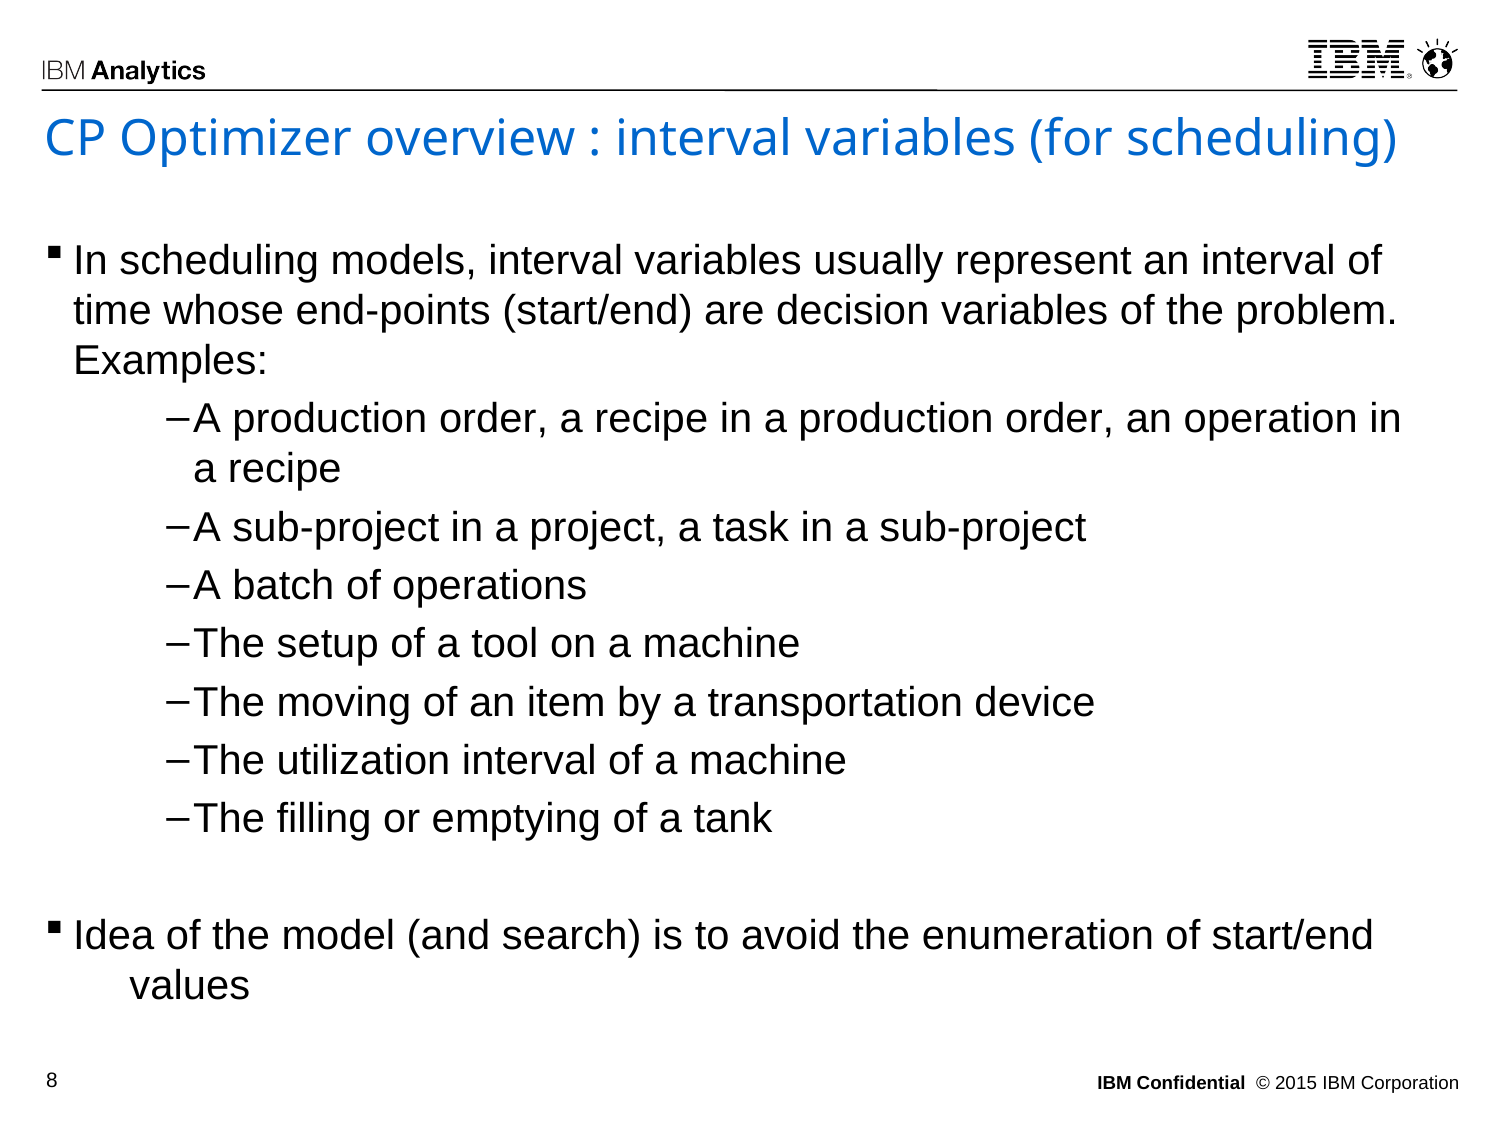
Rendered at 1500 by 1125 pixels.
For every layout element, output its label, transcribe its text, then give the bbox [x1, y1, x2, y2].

list In scheduling models, interval variables usually represent an interval of time whose end-points (start/end) are decision variables of the problem. Examples: A production order, a recipe in a production order, an operation in a recipe A sub-project in a project, a task in a sub-project A batch of operations The setup of a tool on a machine The moving of an item by a transportation device The utilization interval of a machine The filling or emptying of a tank Idea of the model (and search) is to avoid the enumeration of start/end values [29, 224, 1426, 1066]
title CP Optimizer overview : interval variables (for scheduling) [29, 97, 1500, 203]
picture [24, 42, 224, 99]
picture [1294, 24, 1469, 91]
